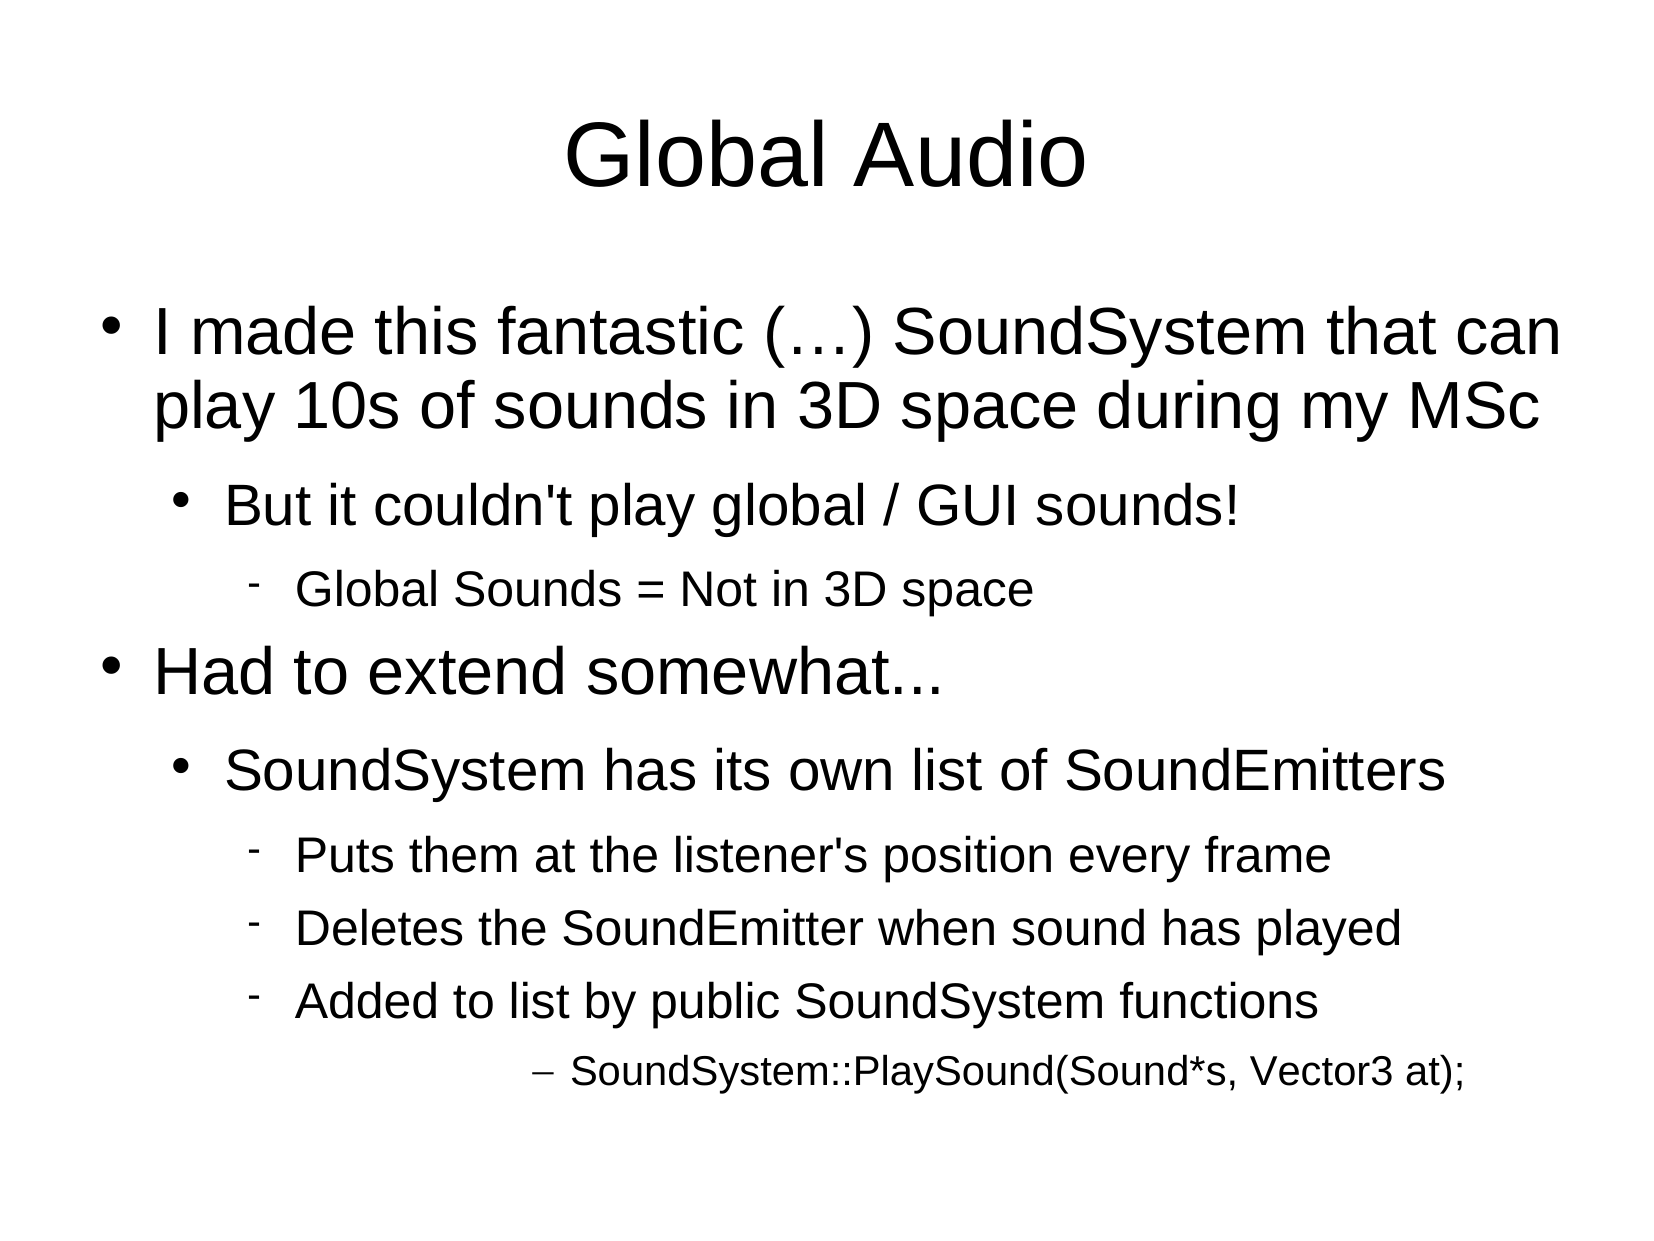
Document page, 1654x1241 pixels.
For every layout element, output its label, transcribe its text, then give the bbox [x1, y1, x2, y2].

title Global Audio [82, 49, 1571, 257]
list I made this fantastic (…) SoundSystem that can play 10s of sounds in 3D space during my MSc But it couldn't play global / GUI sounds! Global Sounds = Not in 3D space Had to extend somewhat... SoundSystem has its own list of SoundEmitters Puts them at the listener's position every frame Deletes the SoundEmitter when sound has played Added to list by public SoundSystem functions SoundSystem::PlaySound(Sound*s, Vector3 at); [82, 290, 1571, 1109]
